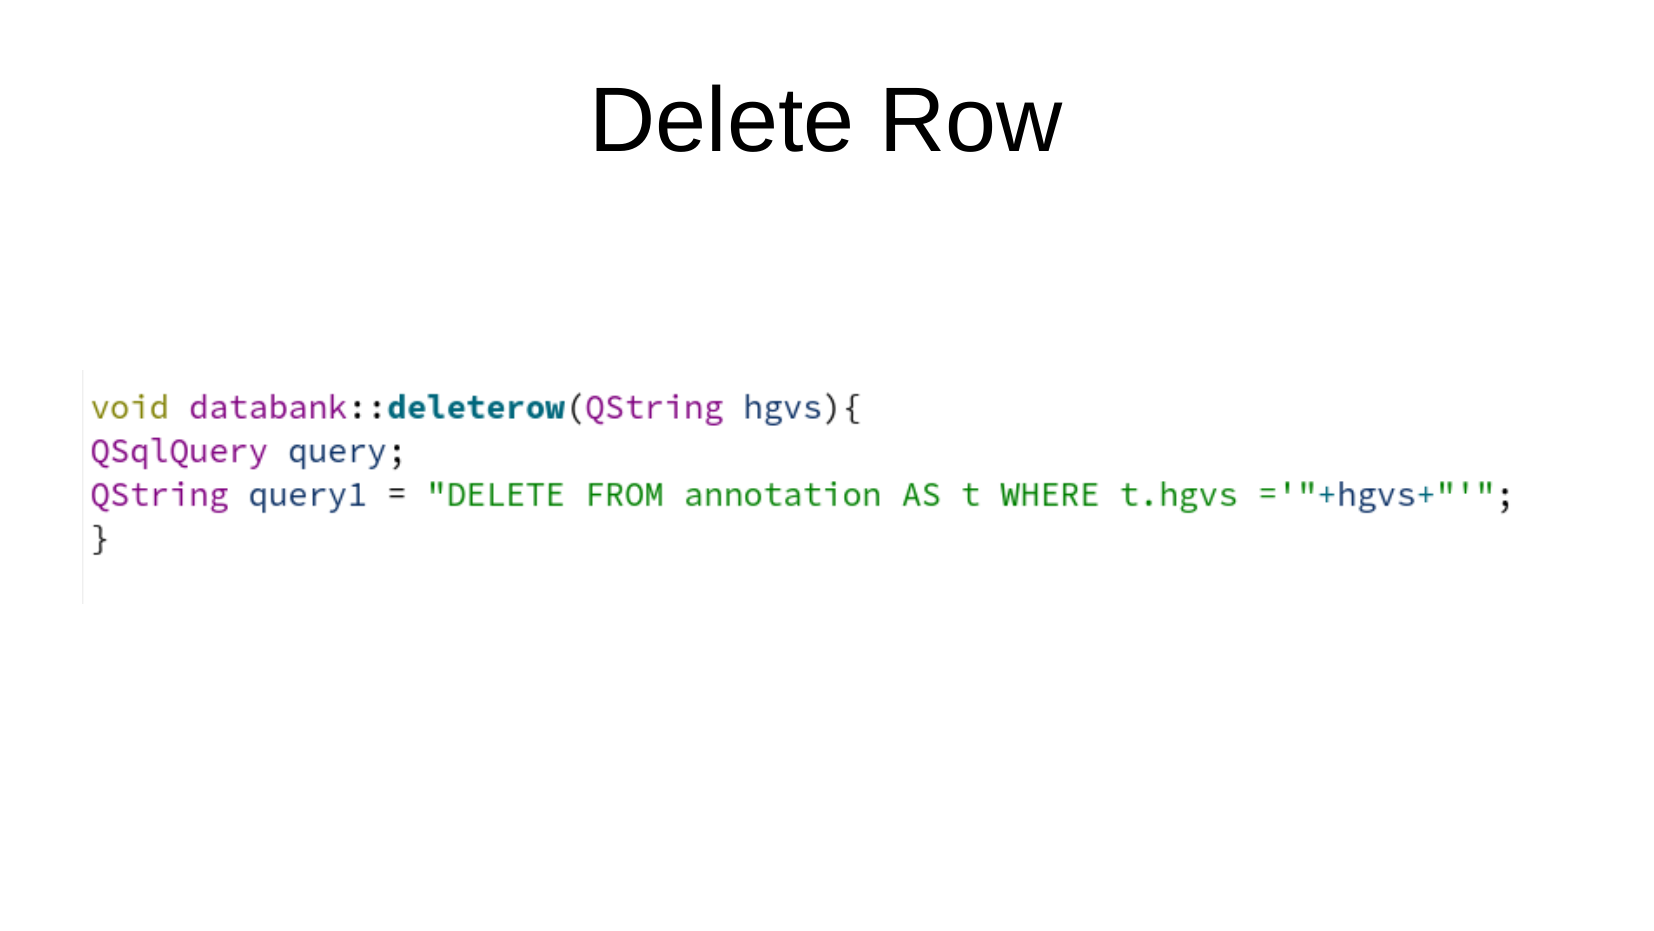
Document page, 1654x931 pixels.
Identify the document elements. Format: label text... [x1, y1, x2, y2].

title Delete Row [82, 37, 1571, 193]
picture [82, 371, 1571, 604]
